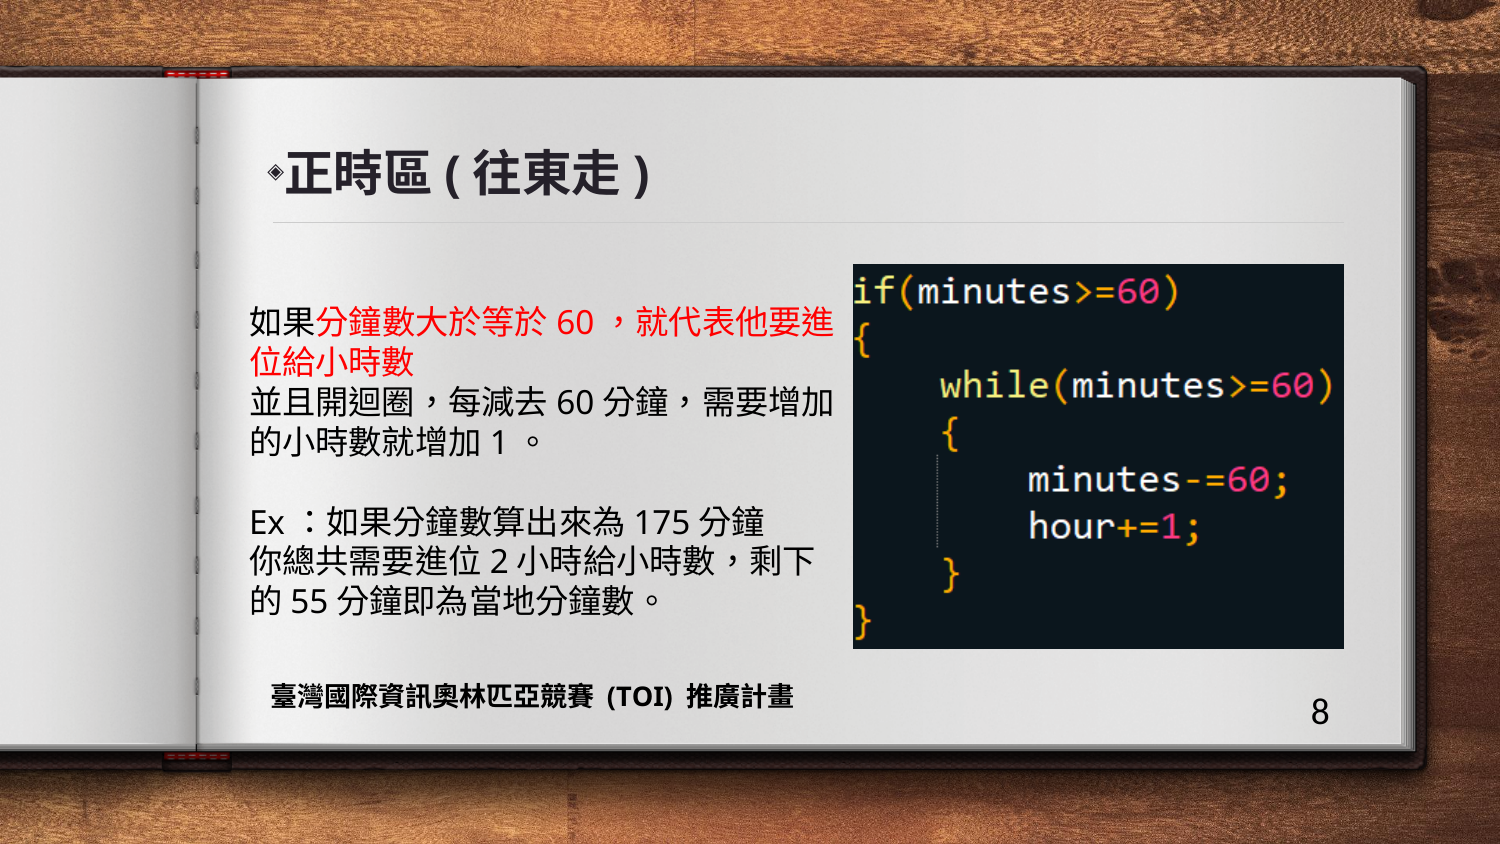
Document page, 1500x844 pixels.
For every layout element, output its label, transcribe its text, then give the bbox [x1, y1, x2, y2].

text_box 如果分鐘數大於等於60，就代表他要進位給小時數 並且開迴圈，每減去60分鐘，需要增加的小時數就增加1。 Ex：如果分鐘數算出來為175分鐘 你總共需要進位2小時給小時數，剩下的55分鐘即為當地分鐘數。 [234, 293, 854, 673]
text_box [1295, 672, 1386, 737]
list 正時區(往東走) [252, 126, 1183, 216]
picture [853, 264, 1344, 649]
